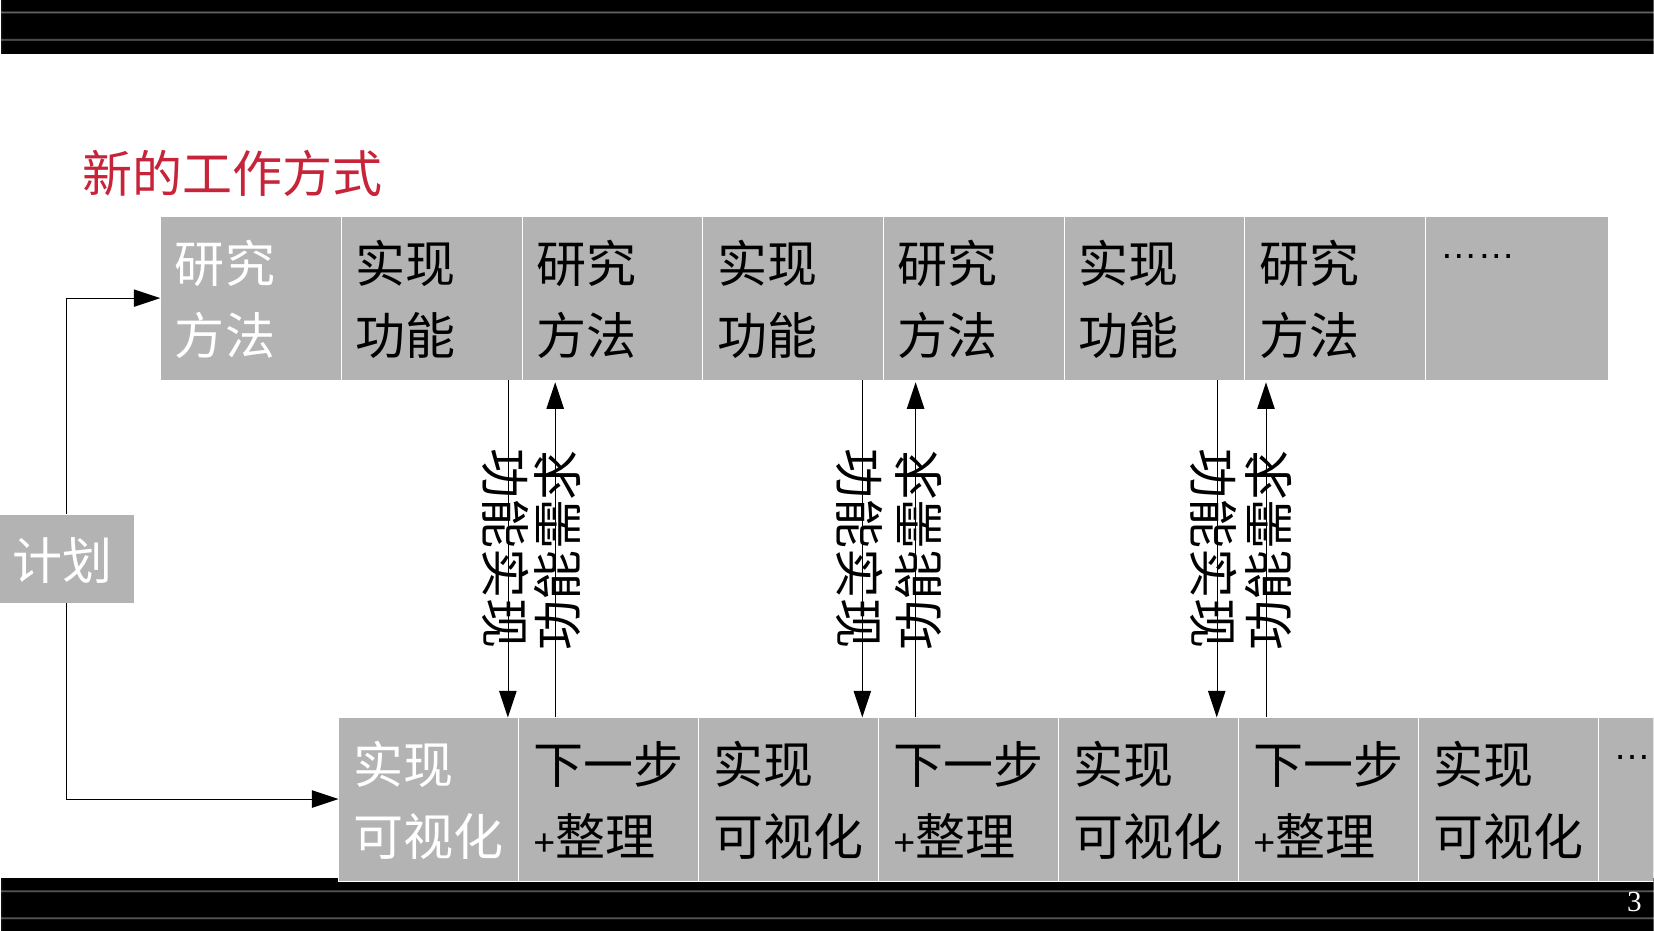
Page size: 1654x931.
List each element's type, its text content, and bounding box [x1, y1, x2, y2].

title 新的工作方式 [82, 92, 1571, 249]
table_header …… [1426, 217, 1608, 380]
table_header 实现 可视化 [699, 718, 878, 881]
picture [1, 0, 1654, 54]
table_header …… [1599, 718, 1654, 881]
table_header 研究 方法 [1245, 217, 1425, 380]
table_header 下一步 +整理 [879, 718, 1058, 881]
table_header 实现 可视化 [339, 718, 518, 881]
table_header 研究 方法 [161, 217, 341, 380]
table_header 实现 功能 [703, 217, 883, 380]
table_header 实现 功能 [342, 217, 522, 380]
table_header 实现 可视化 [1059, 718, 1238, 881]
table_header 下一步 +整理 [519, 718, 698, 881]
table_header 研究 方法 [884, 217, 1064, 380]
table_header 研究 方法 [523, 217, 702, 380]
table_header 实现 功能 [1065, 217, 1244, 380]
table_header 实现 可视化 [1419, 718, 1598, 881]
picture [1, 878, 1654, 931]
table_header 下一步 +整理 [1239, 718, 1418, 881]
table_header 计划 [0, 515, 134, 603]
